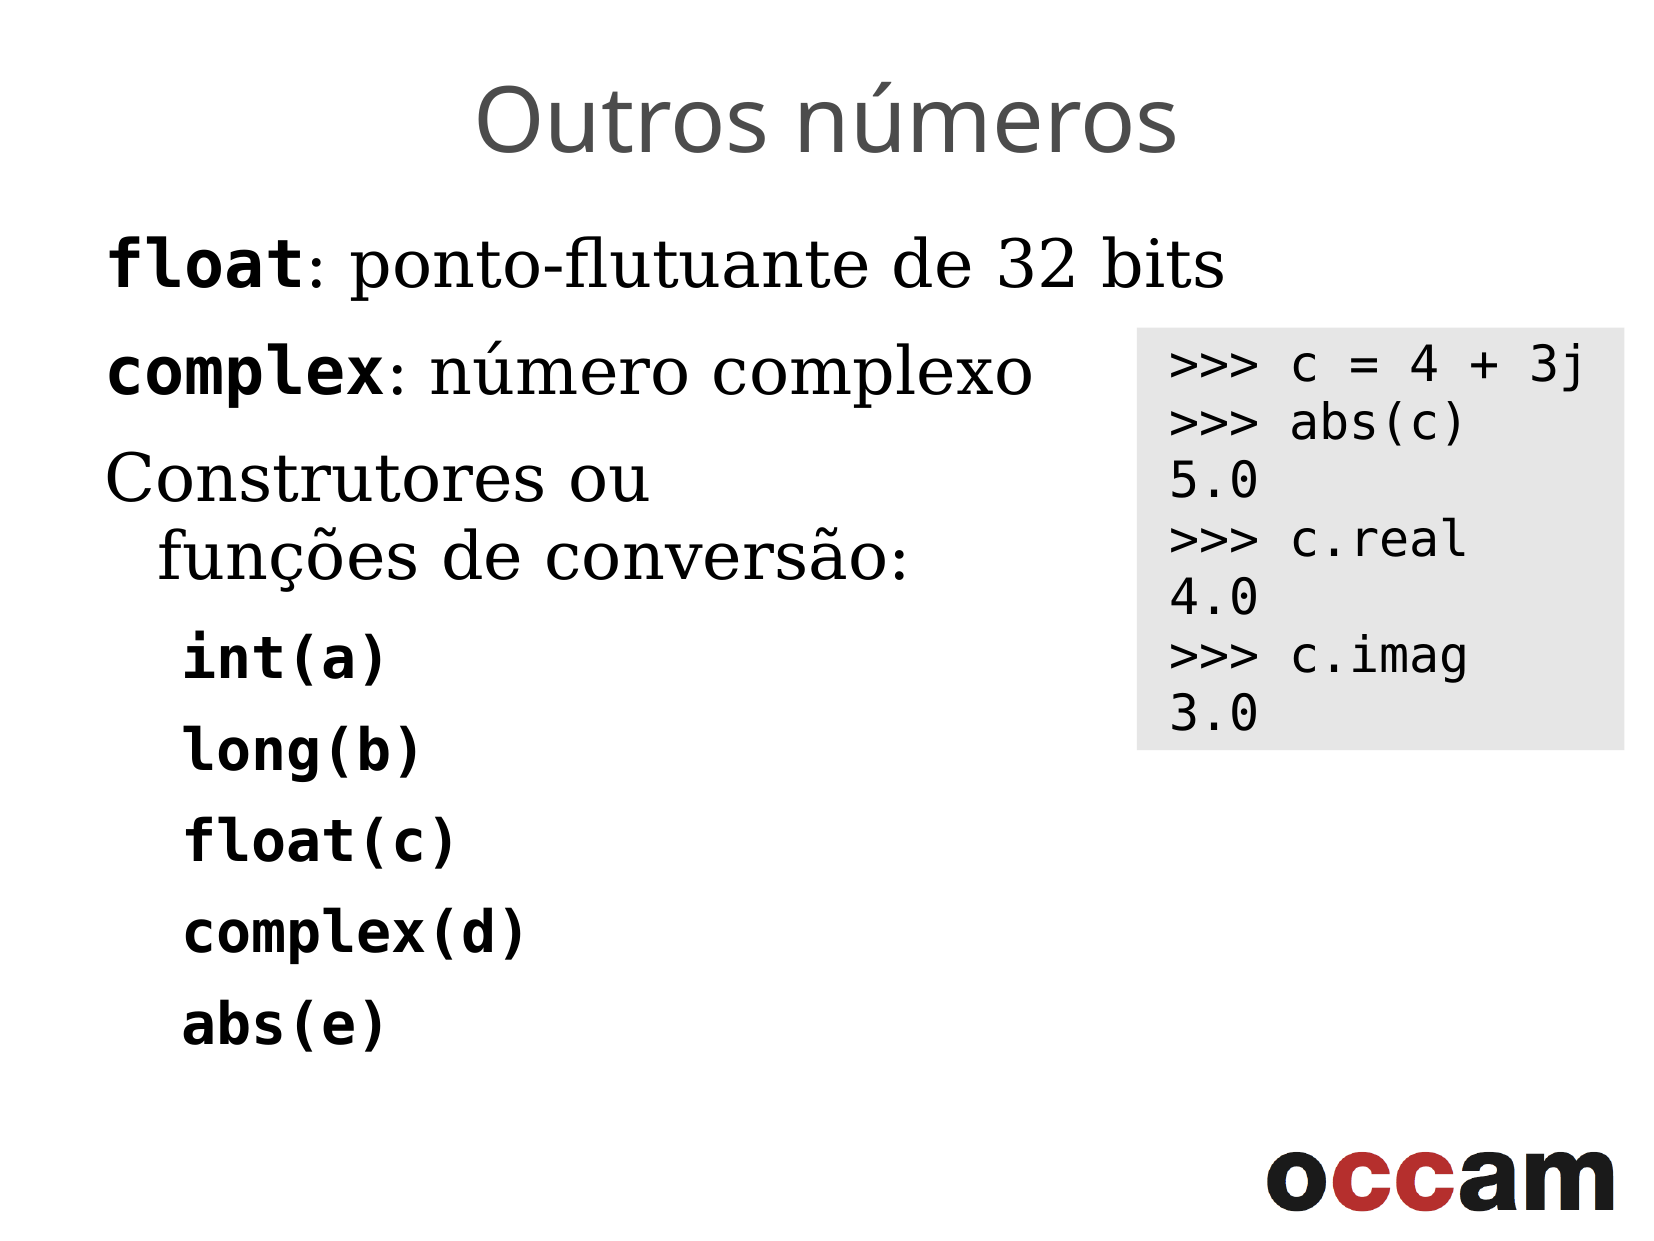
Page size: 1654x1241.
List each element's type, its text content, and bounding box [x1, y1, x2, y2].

title Outros números [82, 13, 1571, 222]
text_box >>> c = 4 + 3j >>> abs(c) 5.0 >>> c.real 4.0 >>> c.imag 3.0 [1136, 327, 1625, 751]
picture [1237, 1122, 1643, 1241]
list float: ponto-flutuante de 32 bits complex: número complexo Construtores ou funções de conversão: int(a) long(b) float(c) complex(d) abs(e) [86, 225, 1576, 1088]
